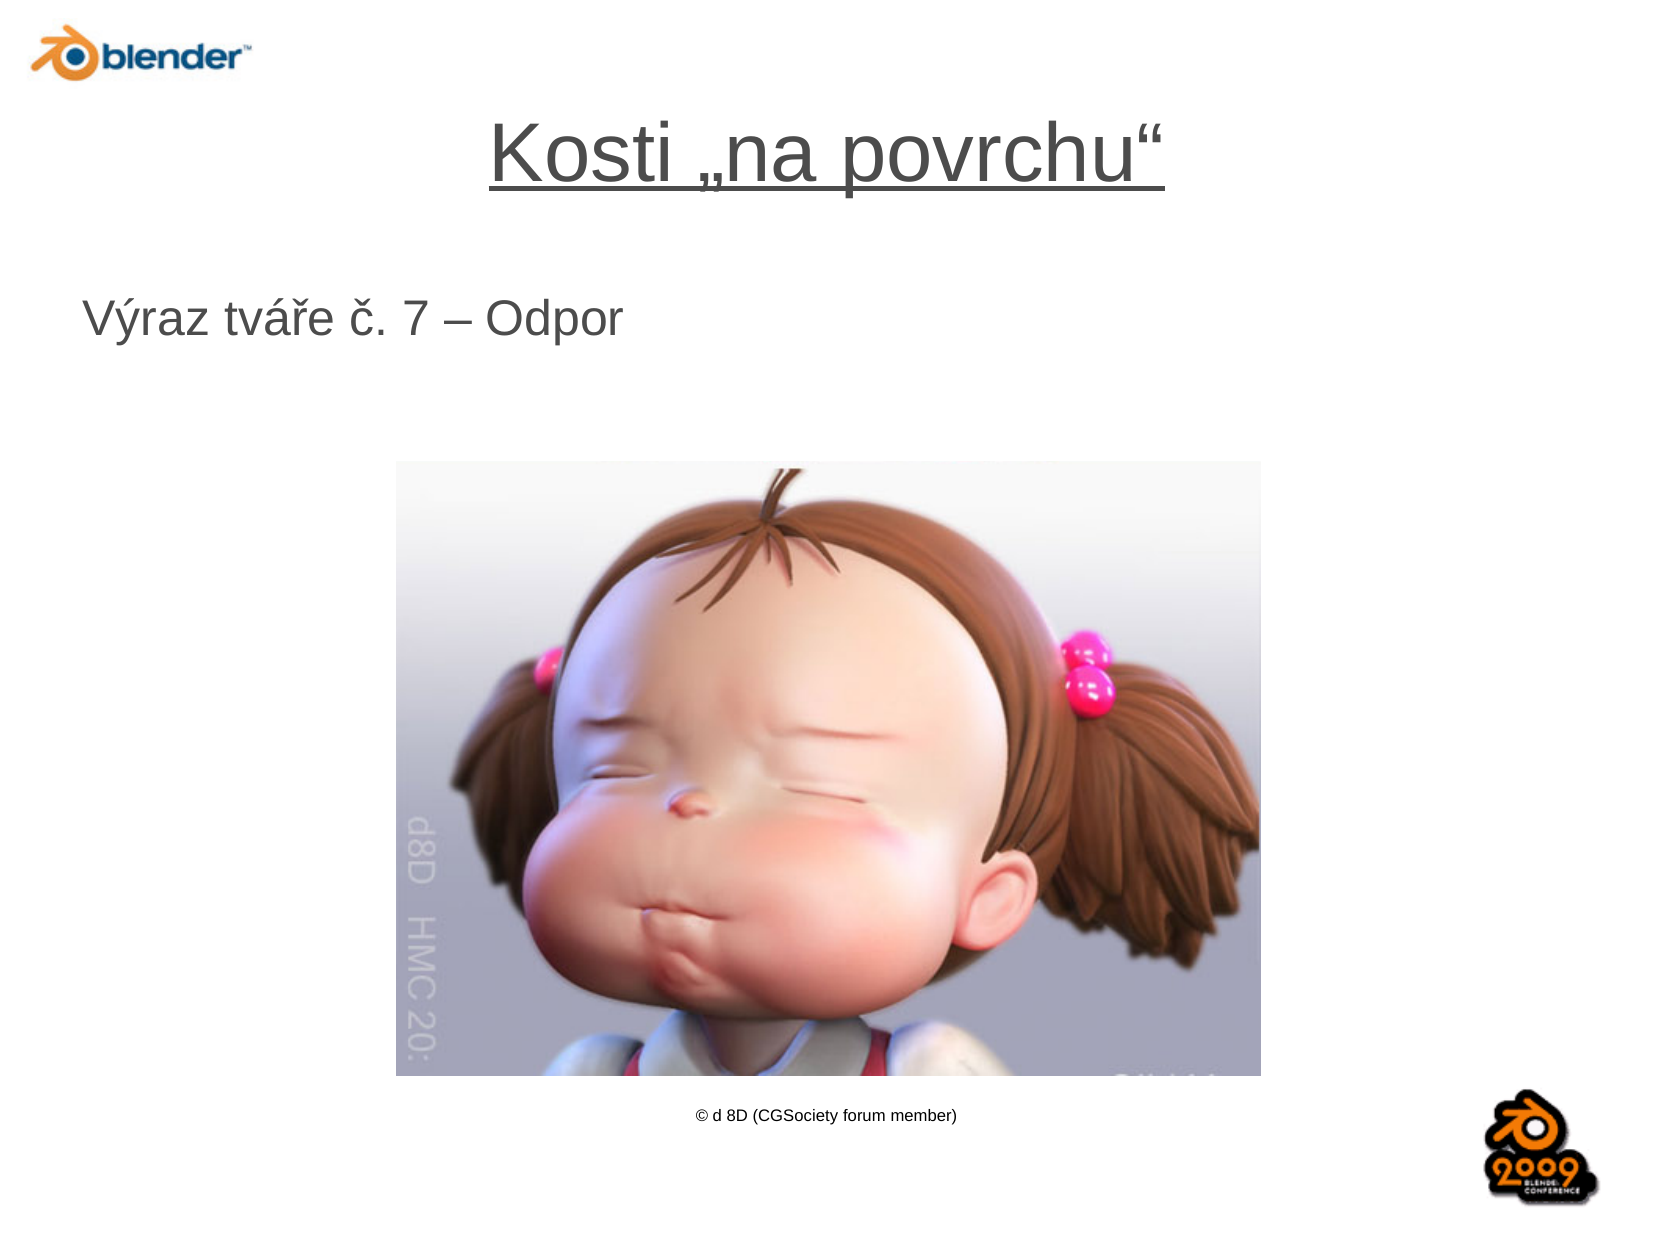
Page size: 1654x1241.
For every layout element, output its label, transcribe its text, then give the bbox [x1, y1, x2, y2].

picture [396, 461, 1261, 1076]
picture [15, 18, 266, 89]
picture [1476, 1085, 1602, 1211]
title Kosti „na povrchu“ [82, 49, 1571, 257]
list Výraz tváře č. 7 – Odpor © d 8D (CGSociety forum member) [82, 290, 1571, 1125]
